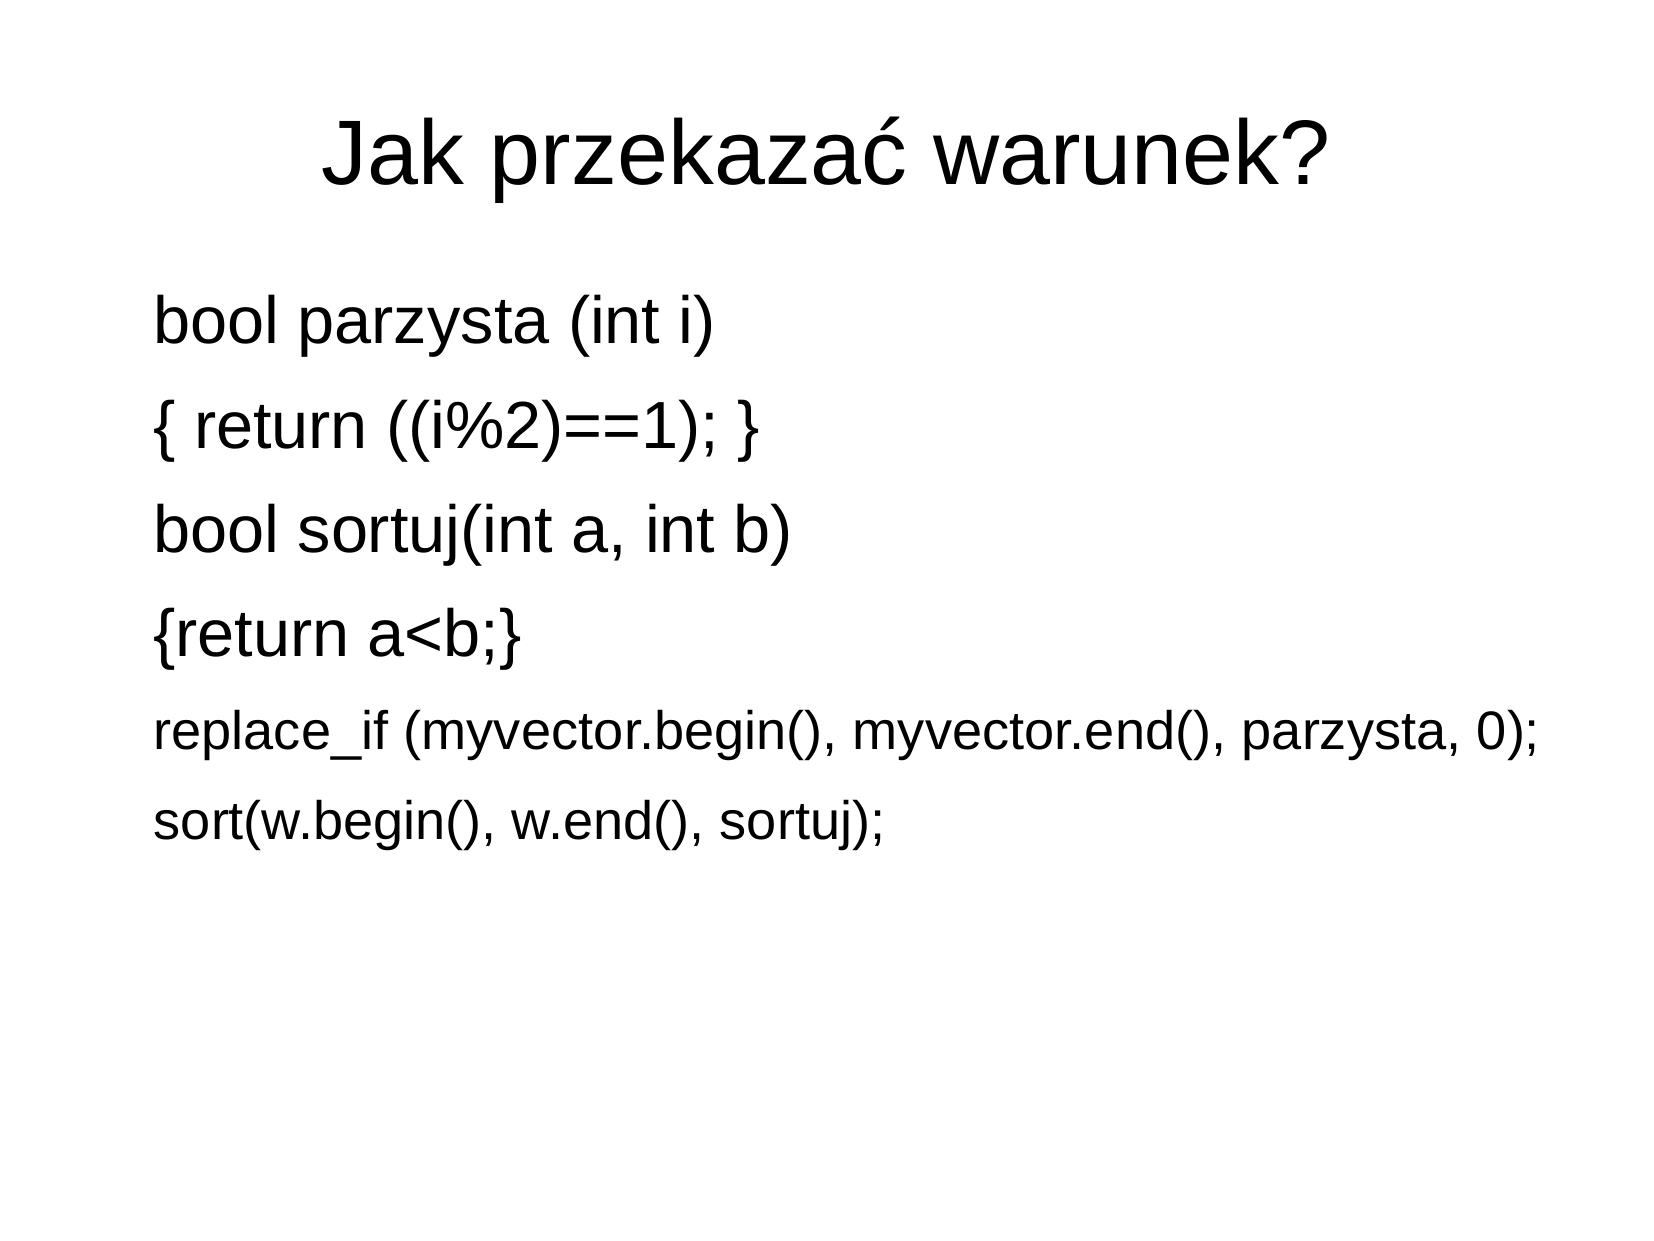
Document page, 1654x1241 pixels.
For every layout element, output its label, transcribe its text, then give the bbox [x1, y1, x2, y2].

title Jak przekazać warunek? [82, 49, 1571, 257]
list bool parzysta (int i) { return ((i%2)==1); } bool sortuj(int a, int b) {return a<b;} replace_if (myvector.begin(), myvector.end(), parzysta, 0); sort(w.begin(), w.end(), sortuj); [82, 283, 1571, 1102]
